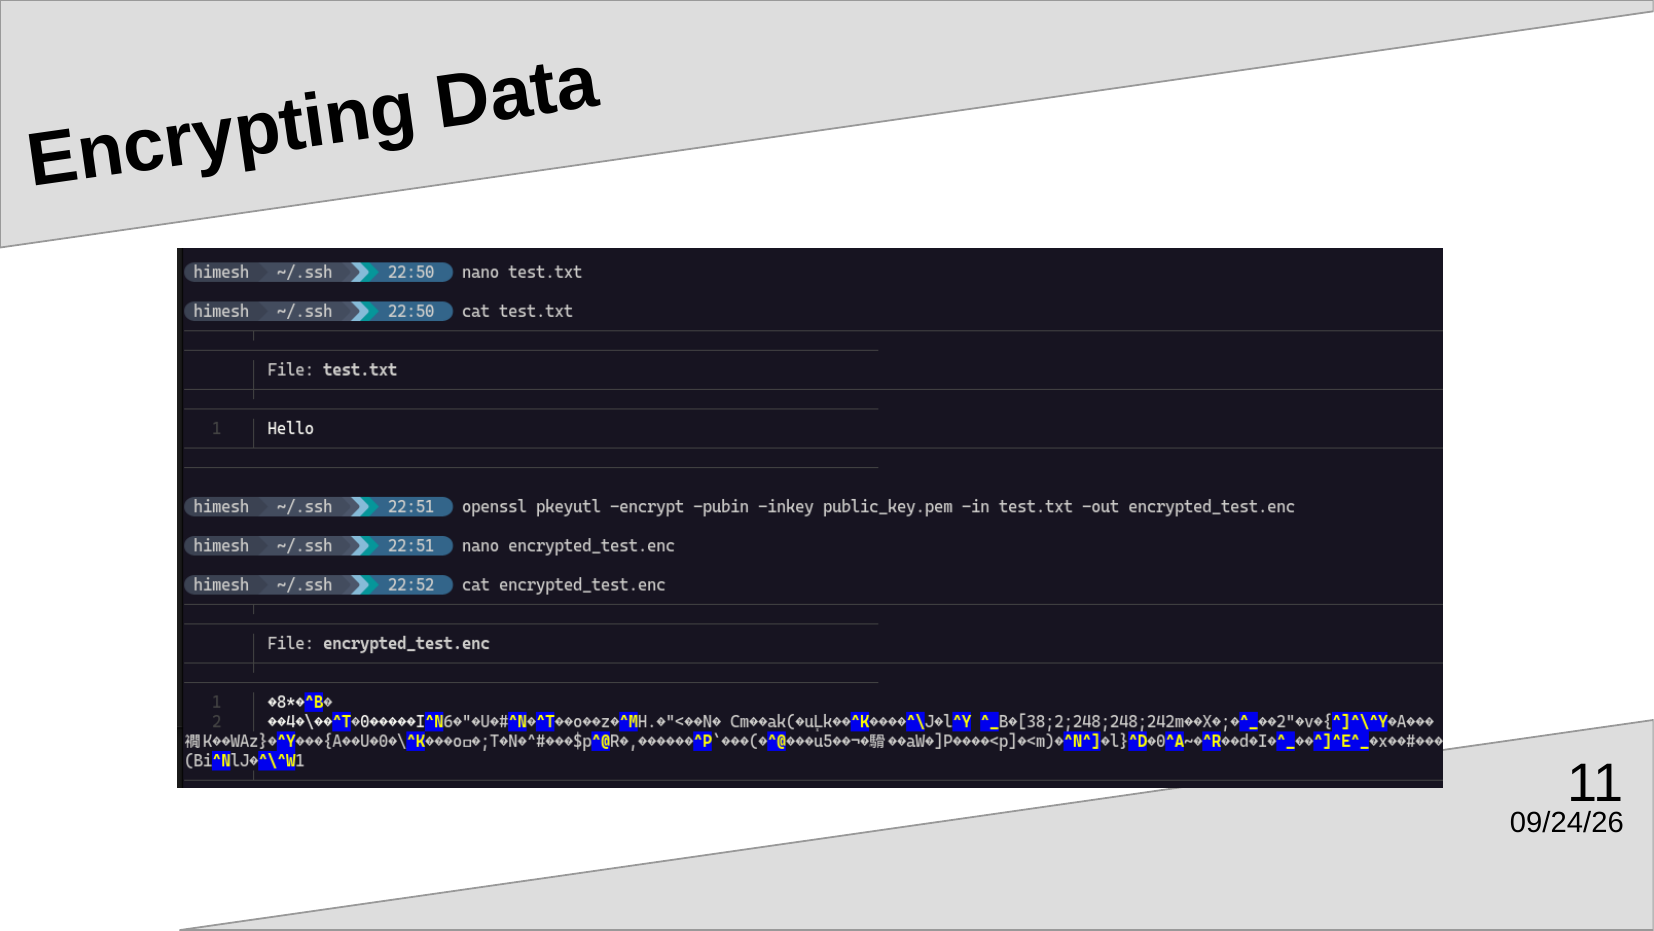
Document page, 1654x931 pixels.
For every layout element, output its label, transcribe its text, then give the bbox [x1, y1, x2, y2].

title Encrypting Data [16, 0, 1501, 239]
picture [177, 248, 1443, 788]
